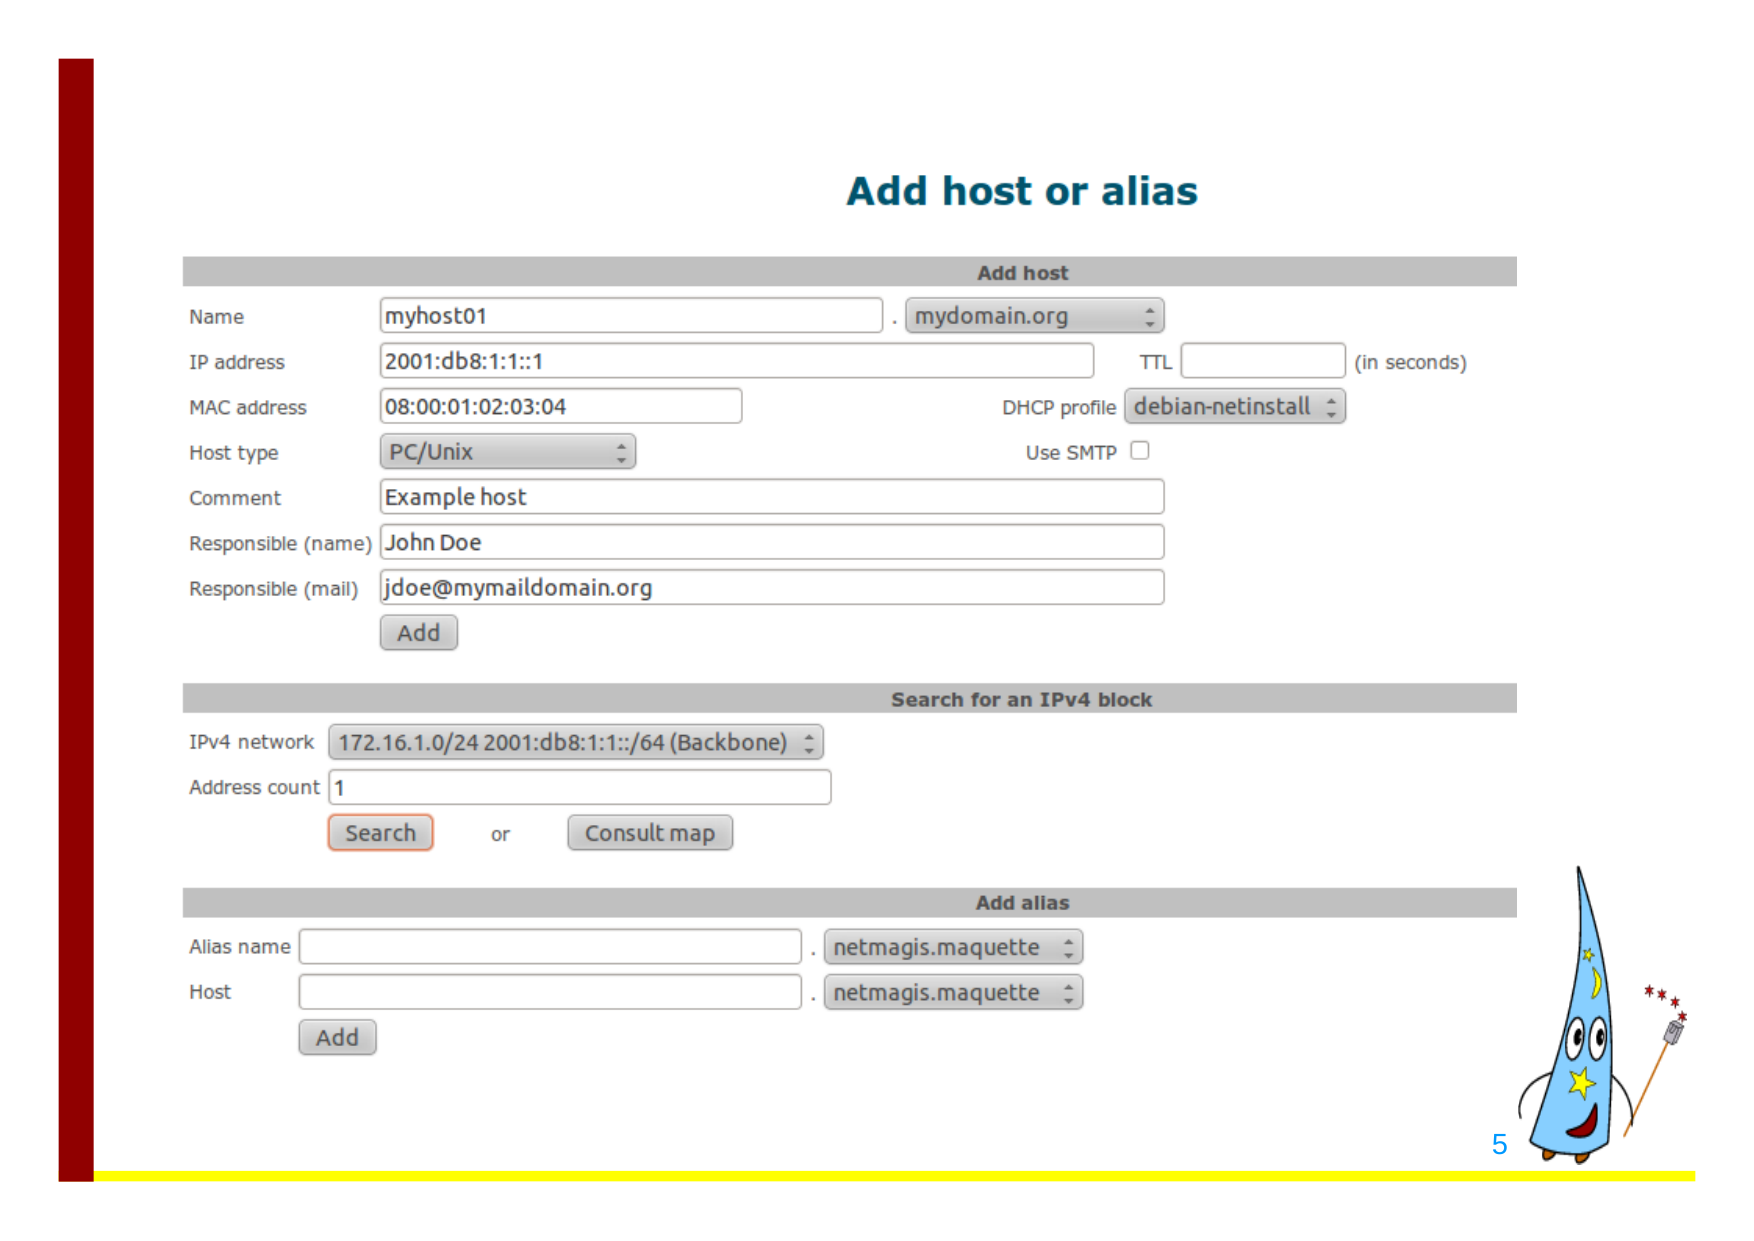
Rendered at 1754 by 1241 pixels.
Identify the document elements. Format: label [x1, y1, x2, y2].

picture [1518, 865, 1687, 1165]
picture [166, 149, 1517, 1071]
